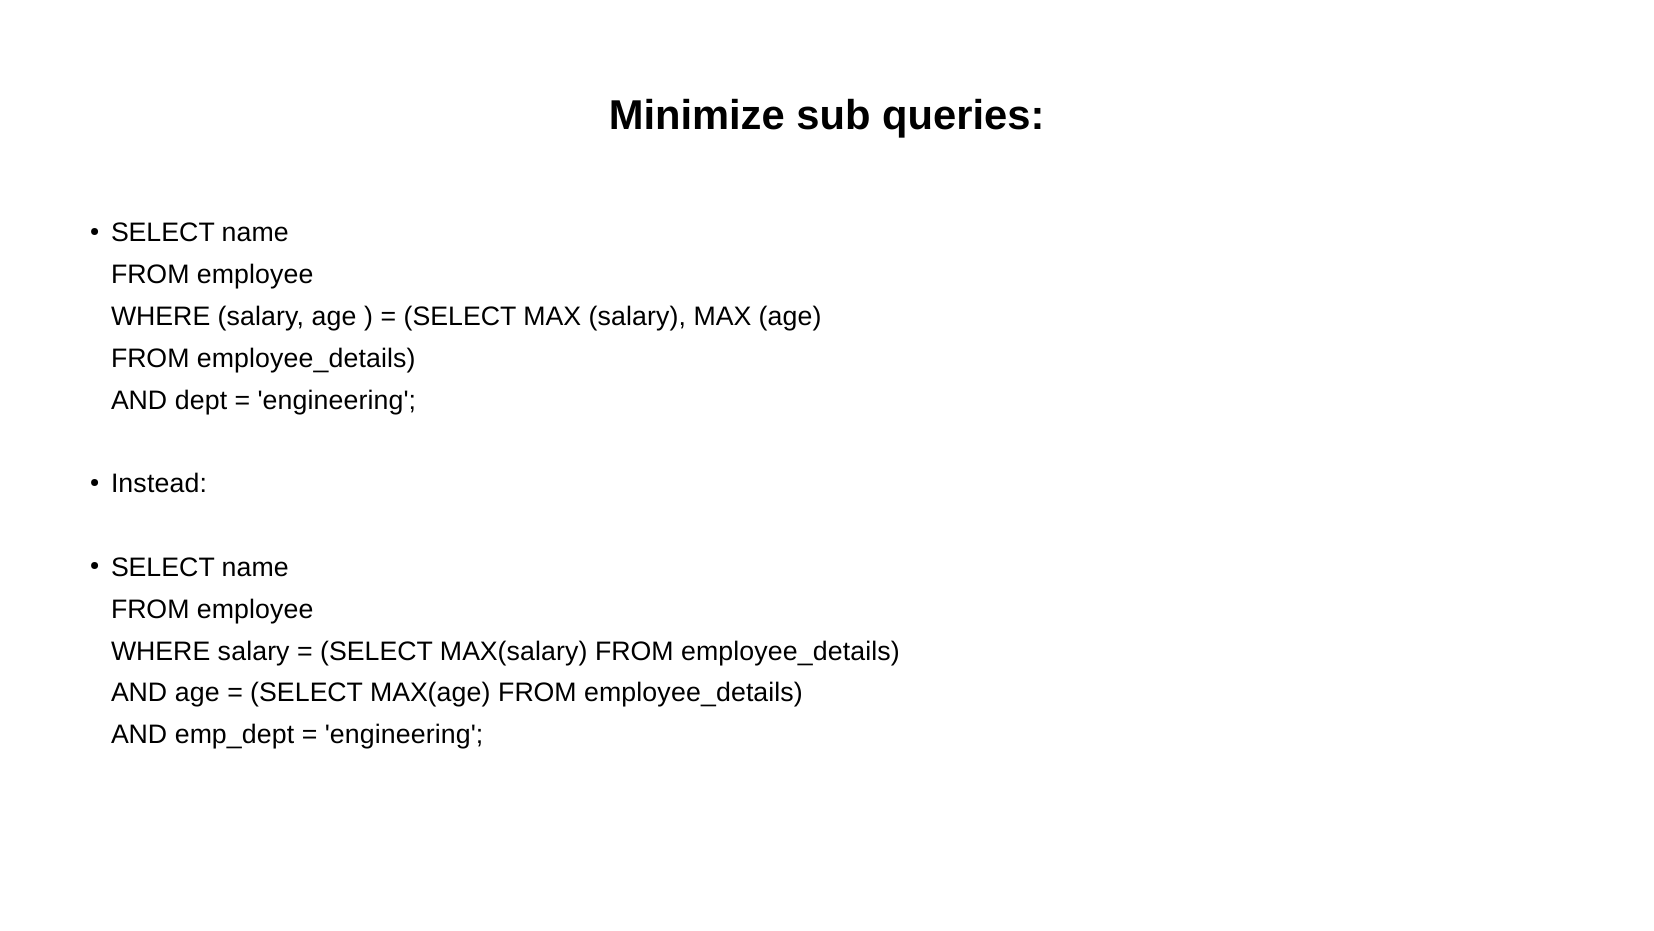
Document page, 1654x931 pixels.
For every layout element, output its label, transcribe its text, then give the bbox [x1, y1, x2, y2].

list SELECT name FROM employee WHERE (salary, age ) = (SELECT MAX (salary), MAX (age) FROM employee_details) AND dept = 'engineering'; Instead: SELECT name FROM employee WHERE salary = (SELECT MAX(salary) FROM employee_details) AND age = (SELECT MAX(age) FROM employee_details) AND emp_dept = 'engineering'; [82, 217, 1571, 758]
title Minimize sub queries: [82, 37, 1571, 193]
